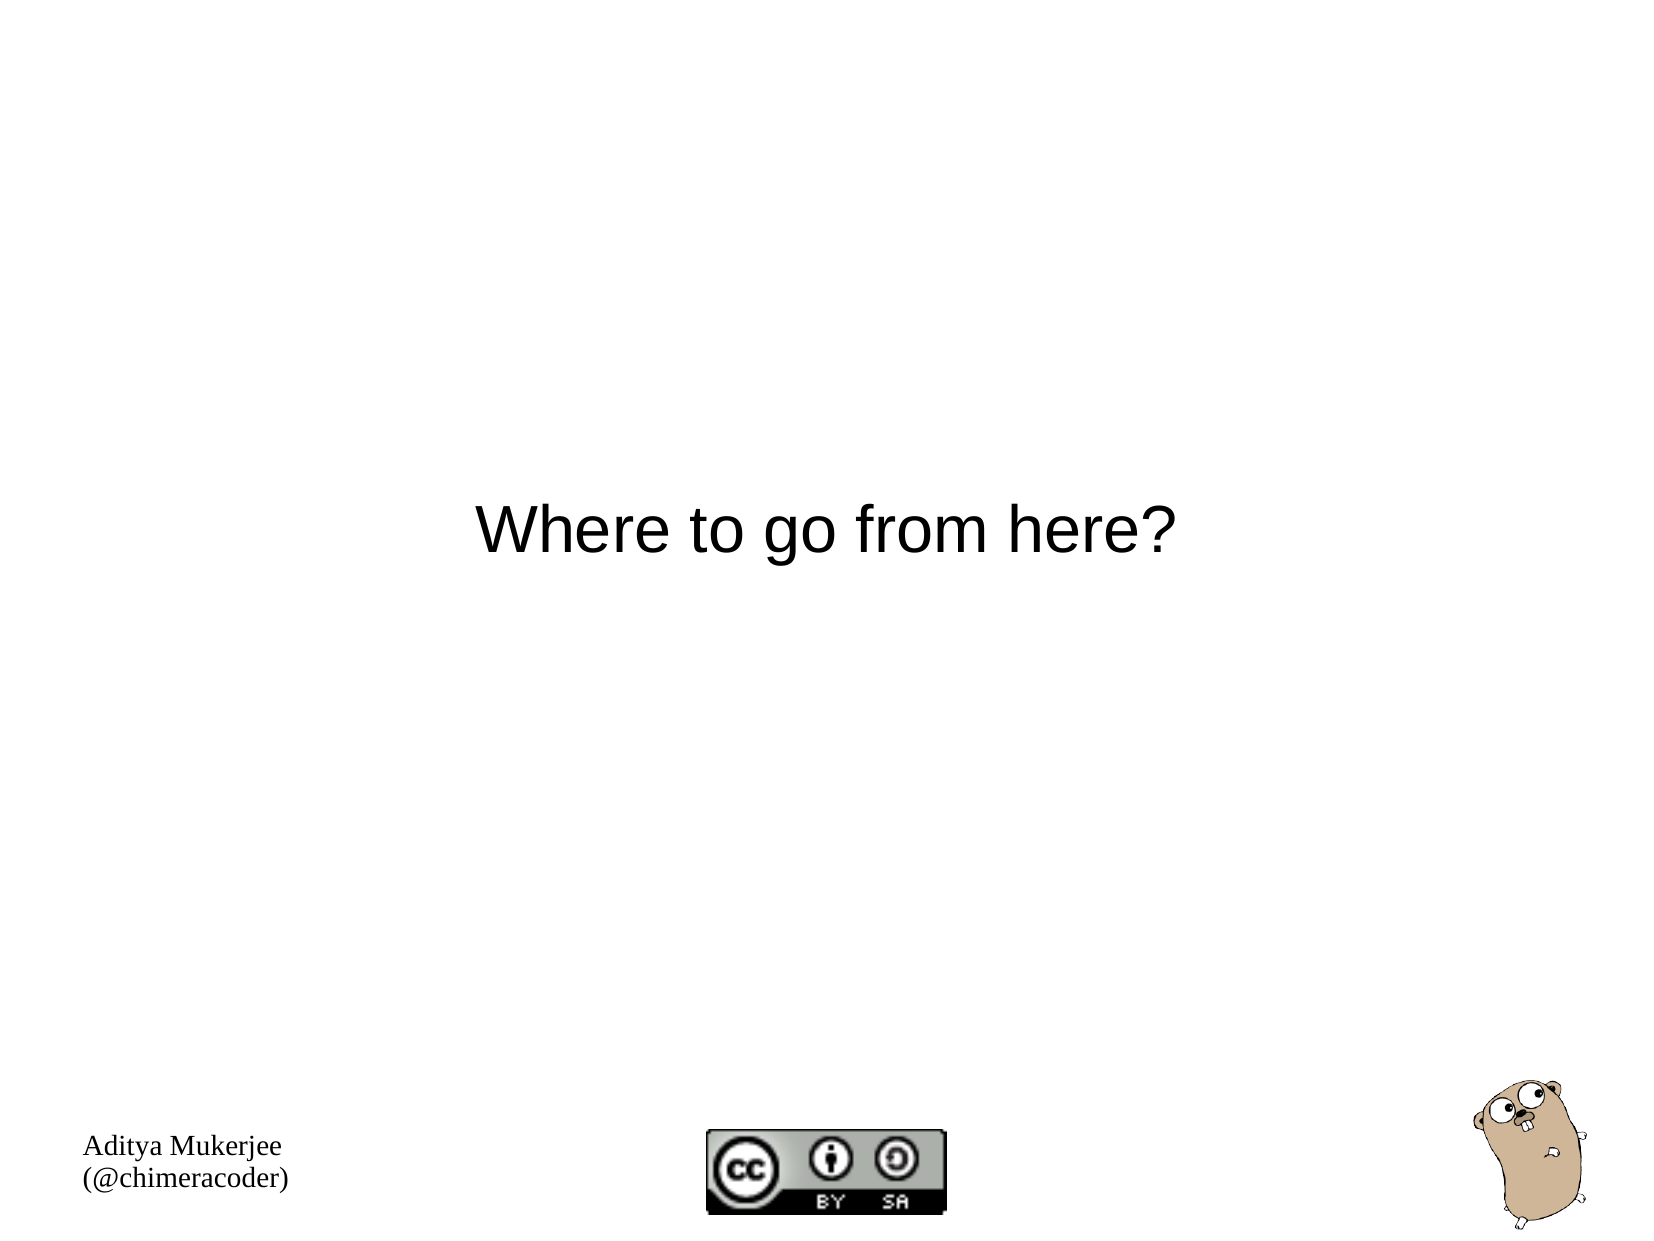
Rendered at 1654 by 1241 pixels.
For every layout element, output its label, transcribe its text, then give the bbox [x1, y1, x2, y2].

picture [706, 1129, 947, 1215]
picture [1455, 1079, 1606, 1230]
subtitle Where to go from here? [82, 49, 1571, 1010]
